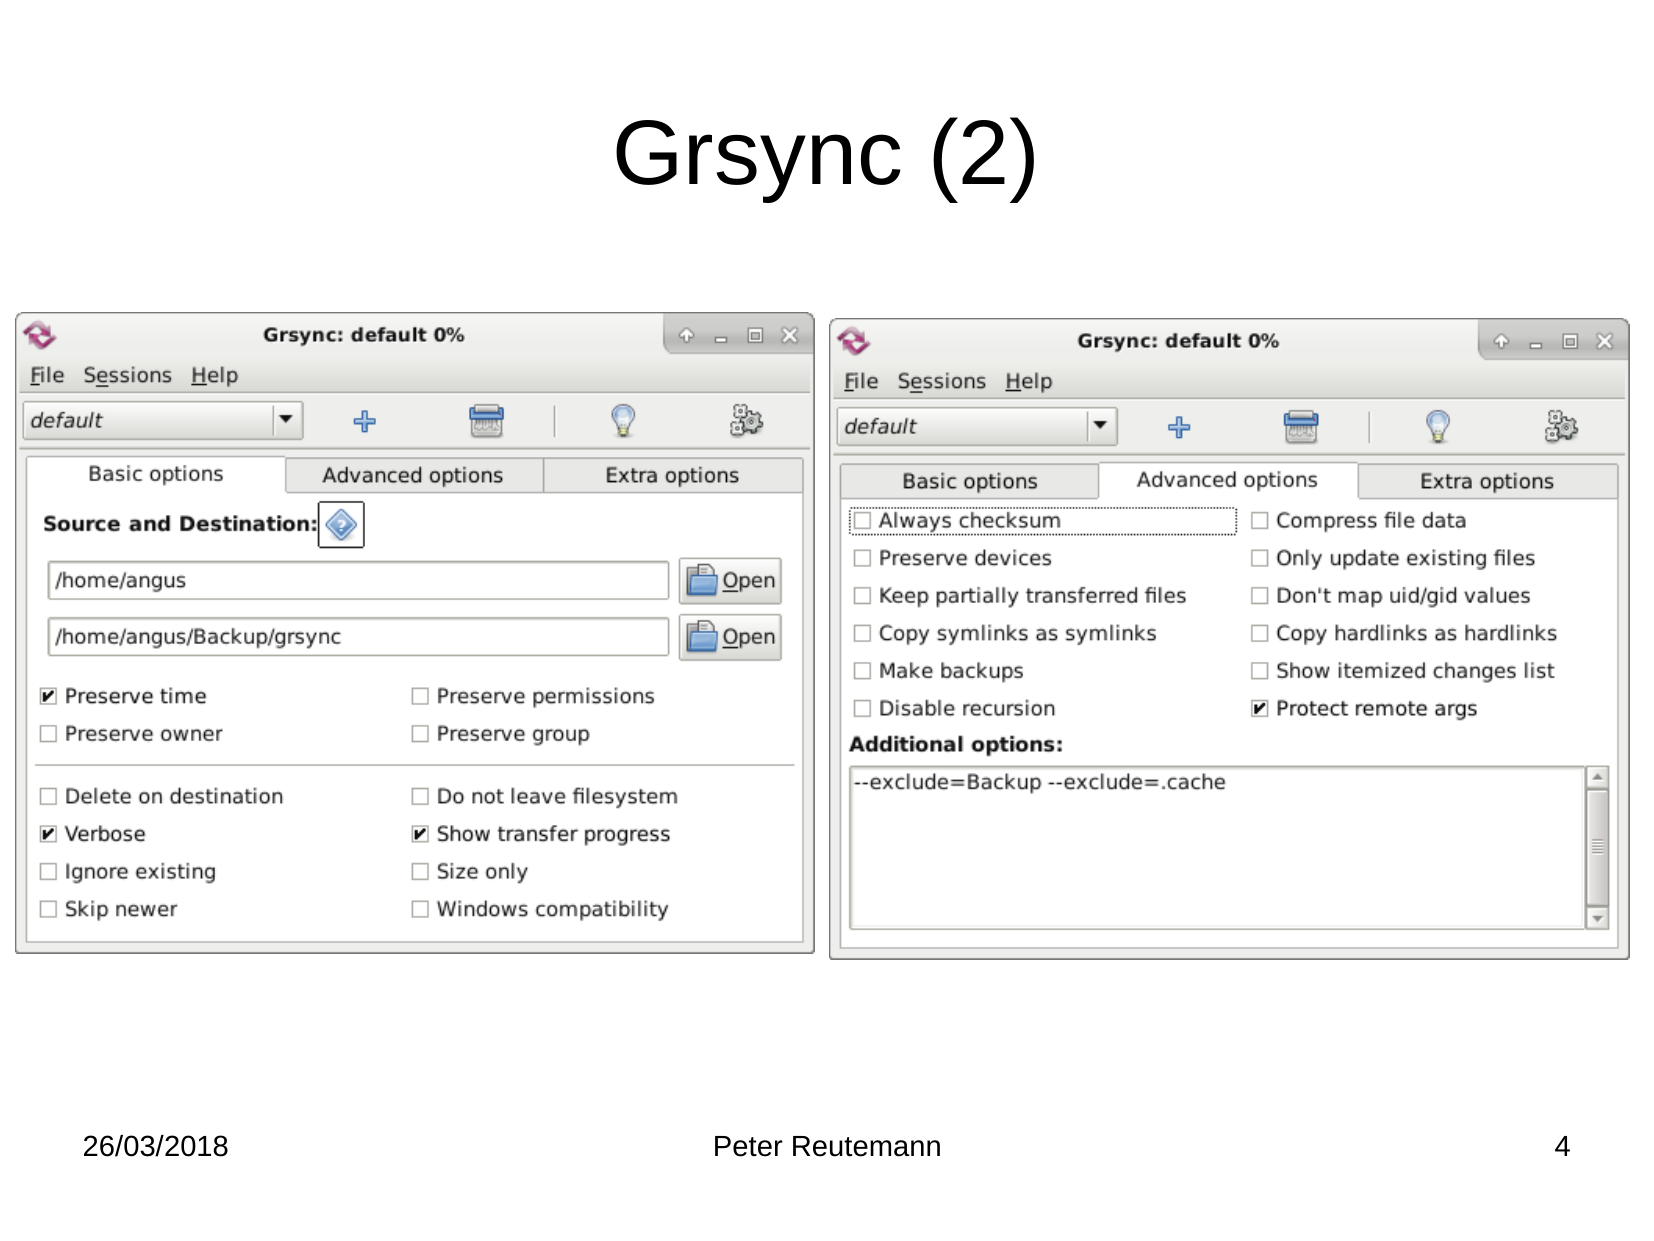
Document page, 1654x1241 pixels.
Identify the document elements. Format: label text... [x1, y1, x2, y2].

title Grsync (2) [82, 49, 1571, 257]
picture [15, 312, 815, 954]
picture [829, 318, 1630, 960]
